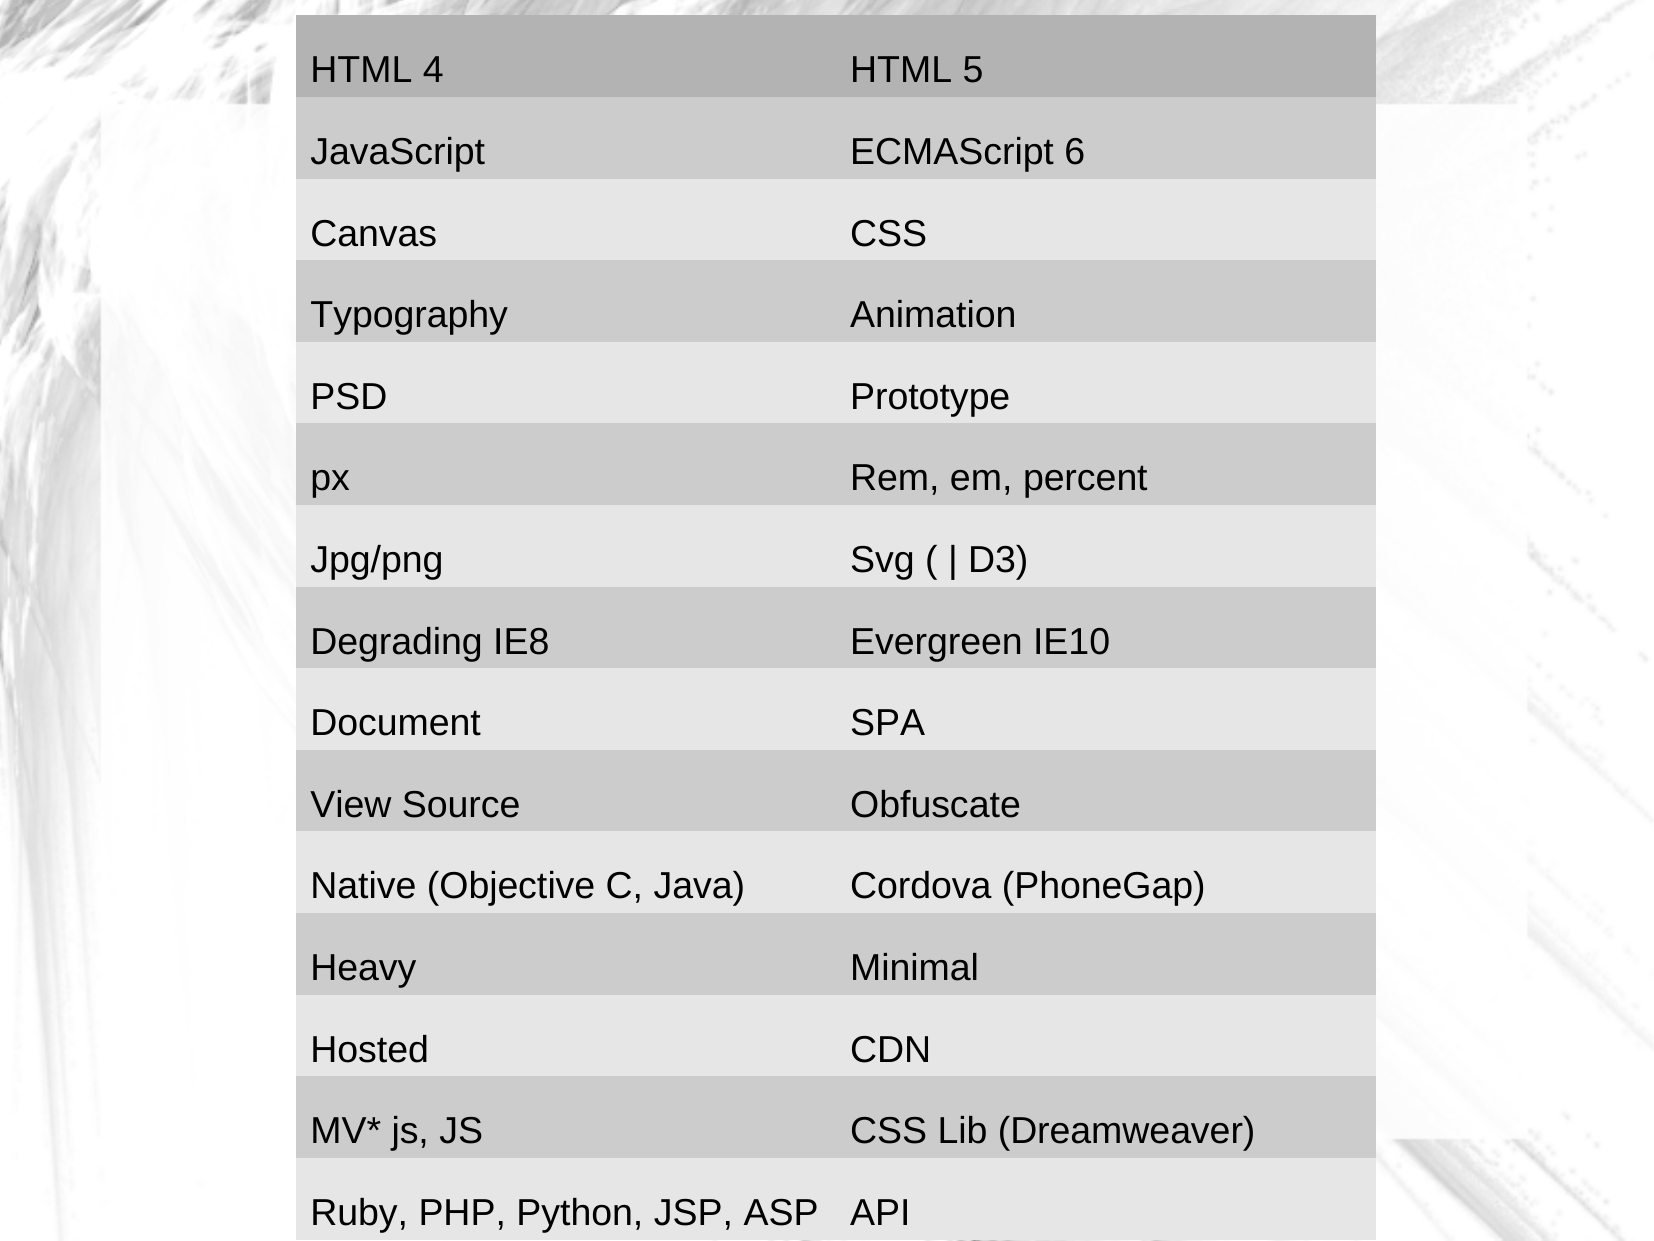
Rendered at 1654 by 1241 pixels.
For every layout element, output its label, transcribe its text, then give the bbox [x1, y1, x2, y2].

table_cell Obfuscate [835, 750, 1376, 831]
table_cell Typography [296, 260, 835, 342]
table_cell Native (Objective C, Java) [296, 831, 835, 913]
picture [0, 0, 1654, 1241]
table_header HTML 4 [296, 15, 835, 97]
table_cell MV* js, JS [296, 1076, 835, 1158]
table_cell Jpg/png [296, 505, 835, 587]
table_cell px [296, 423, 835, 505]
table_cell ECMAScript 6 [835, 97, 1376, 179]
table_cell CSS Lib (Dreamweaver) [835, 1076, 1376, 1158]
table_cell Heavy [296, 913, 835, 995]
table_cell Hosted [296, 995, 835, 1076]
table_header HTML 5 [835, 15, 1376, 97]
table_cell Cordova (PhoneGap) [835, 831, 1376, 913]
table_cell API [835, 1158, 1376, 1240]
table_cell CSS [835, 179, 1376, 260]
table_cell Rem, em, percent [835, 423, 1376, 505]
table_cell SPA [835, 668, 1376, 750]
table_cell Ruby, PHP, Python, JSP, ASP [296, 1158, 835, 1240]
table_cell Canvas [296, 179, 835, 260]
table_cell Document [296, 668, 835, 750]
table_cell View Source [296, 750, 835, 831]
table_cell Animation [835, 260, 1376, 342]
table_cell Svg ( | D3) [835, 505, 1376, 587]
table_cell Minimal [835, 913, 1376, 995]
table_cell PSD [296, 342, 835, 423]
table_cell Evergreen IE10 [835, 587, 1376, 668]
table_cell JavaScript [296, 97, 835, 179]
table_cell CDN [835, 995, 1376, 1076]
table_cell Prototype [835, 342, 1376, 423]
table_cell Degrading IE8 [296, 587, 835, 668]
